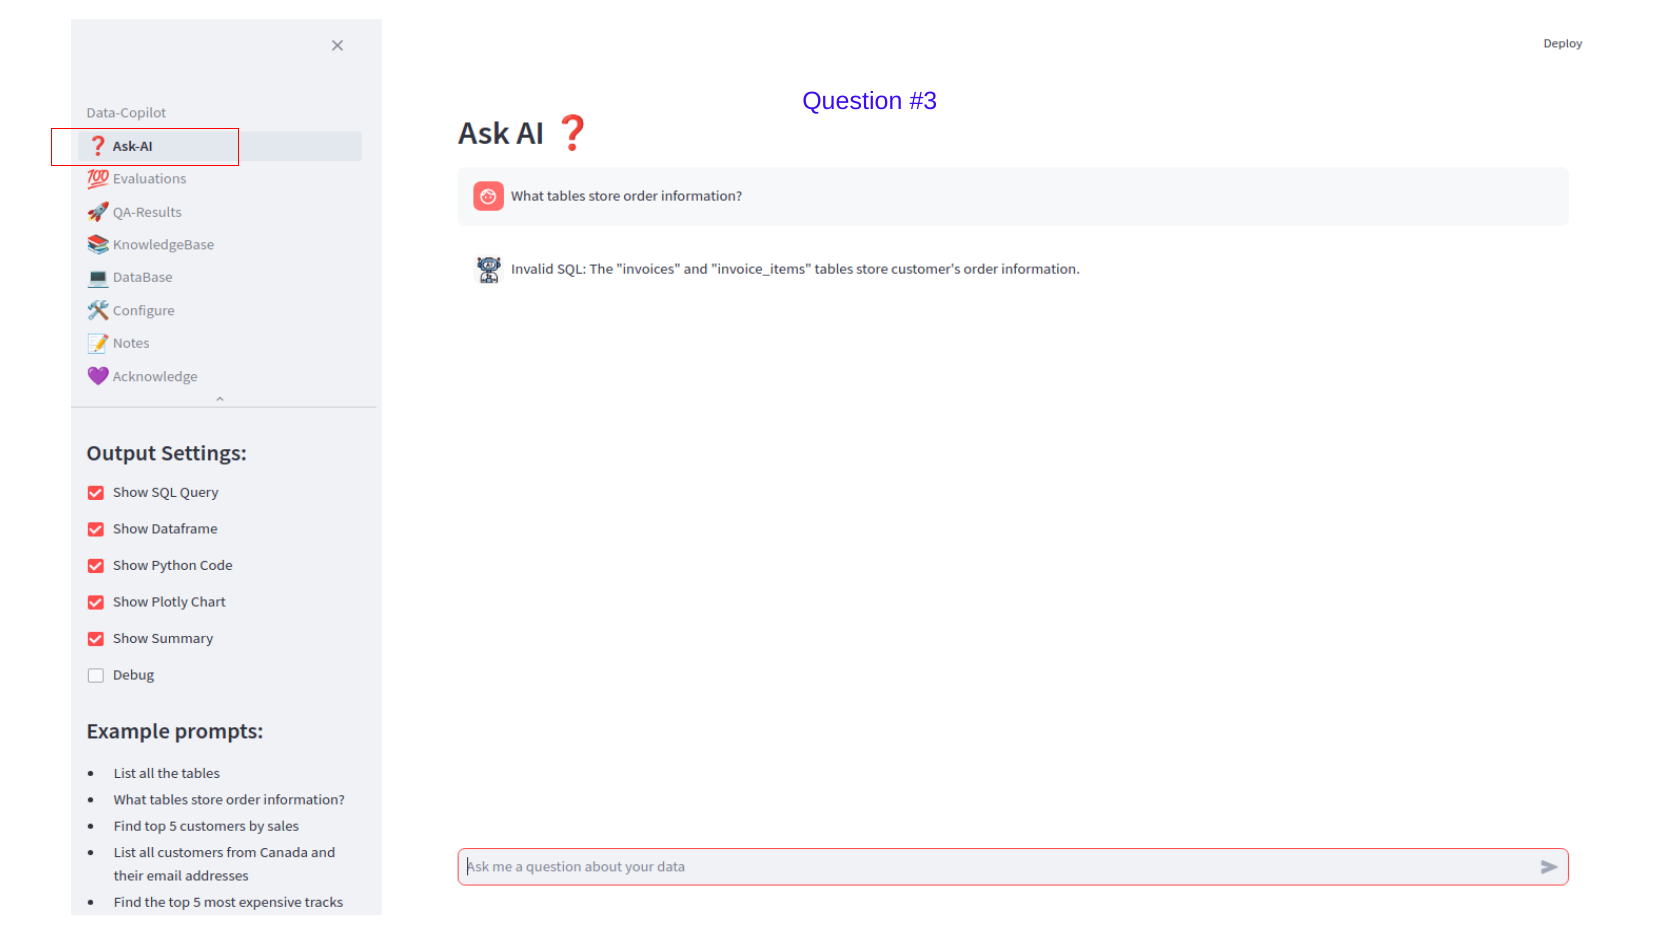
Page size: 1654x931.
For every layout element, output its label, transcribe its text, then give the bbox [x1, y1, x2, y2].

picture [71, 19, 1588, 915]
text_box Question #3 [787, 79, 976, 123]
text_box [51, 128, 239, 166]
